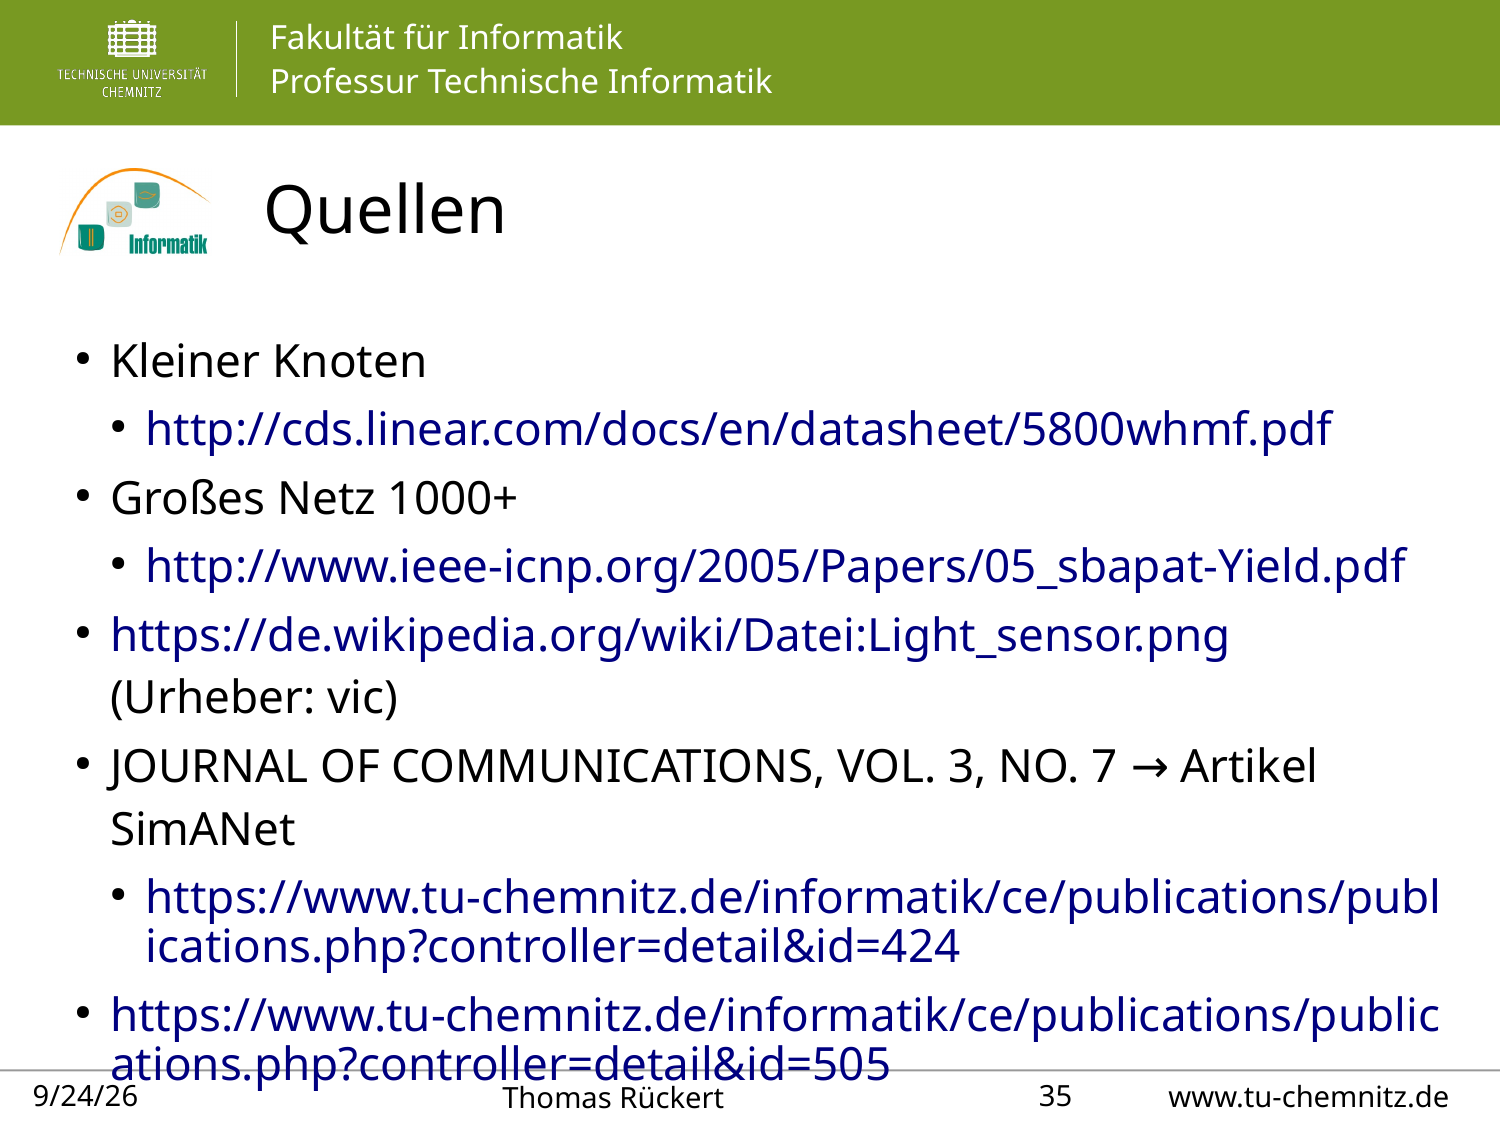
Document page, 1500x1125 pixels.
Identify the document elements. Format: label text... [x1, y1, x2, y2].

text_box Kleiner Knoten http://cds.linear.com/docs/en/datasheet/5800whmf.pdf Großes Netz 1000+ http://www.ieee-icnp.org/2005/Papers/05_sbapat-Yield.pdf https://de.wikipedia.org/wiki/Datei:Light_sensor.png (Urheber: vic) JOURNAL OF COMMUNICATIONS, VOL. 3, NO. 7 → Artikel SimANet https://www.tu-chemnitz.de/informatik/ce/publications/publications.php?controller=detail&id=424 https://www.tu-chemnitz.de/informatik/ce/publications/publications.php?controller=detail&id=505 [60, 252, 1459, 1099]
slide_number 31 [750, 1099, 1088, 1125]
picture [59, 168, 212, 256]
footer Thomas Rückert [360, 1099, 750, 1125]
picture [25, 0, 239, 130]
slide_number 7/22/15 [17, 1069, 356, 1125]
title Quellen [248, 159, 1459, 252]
